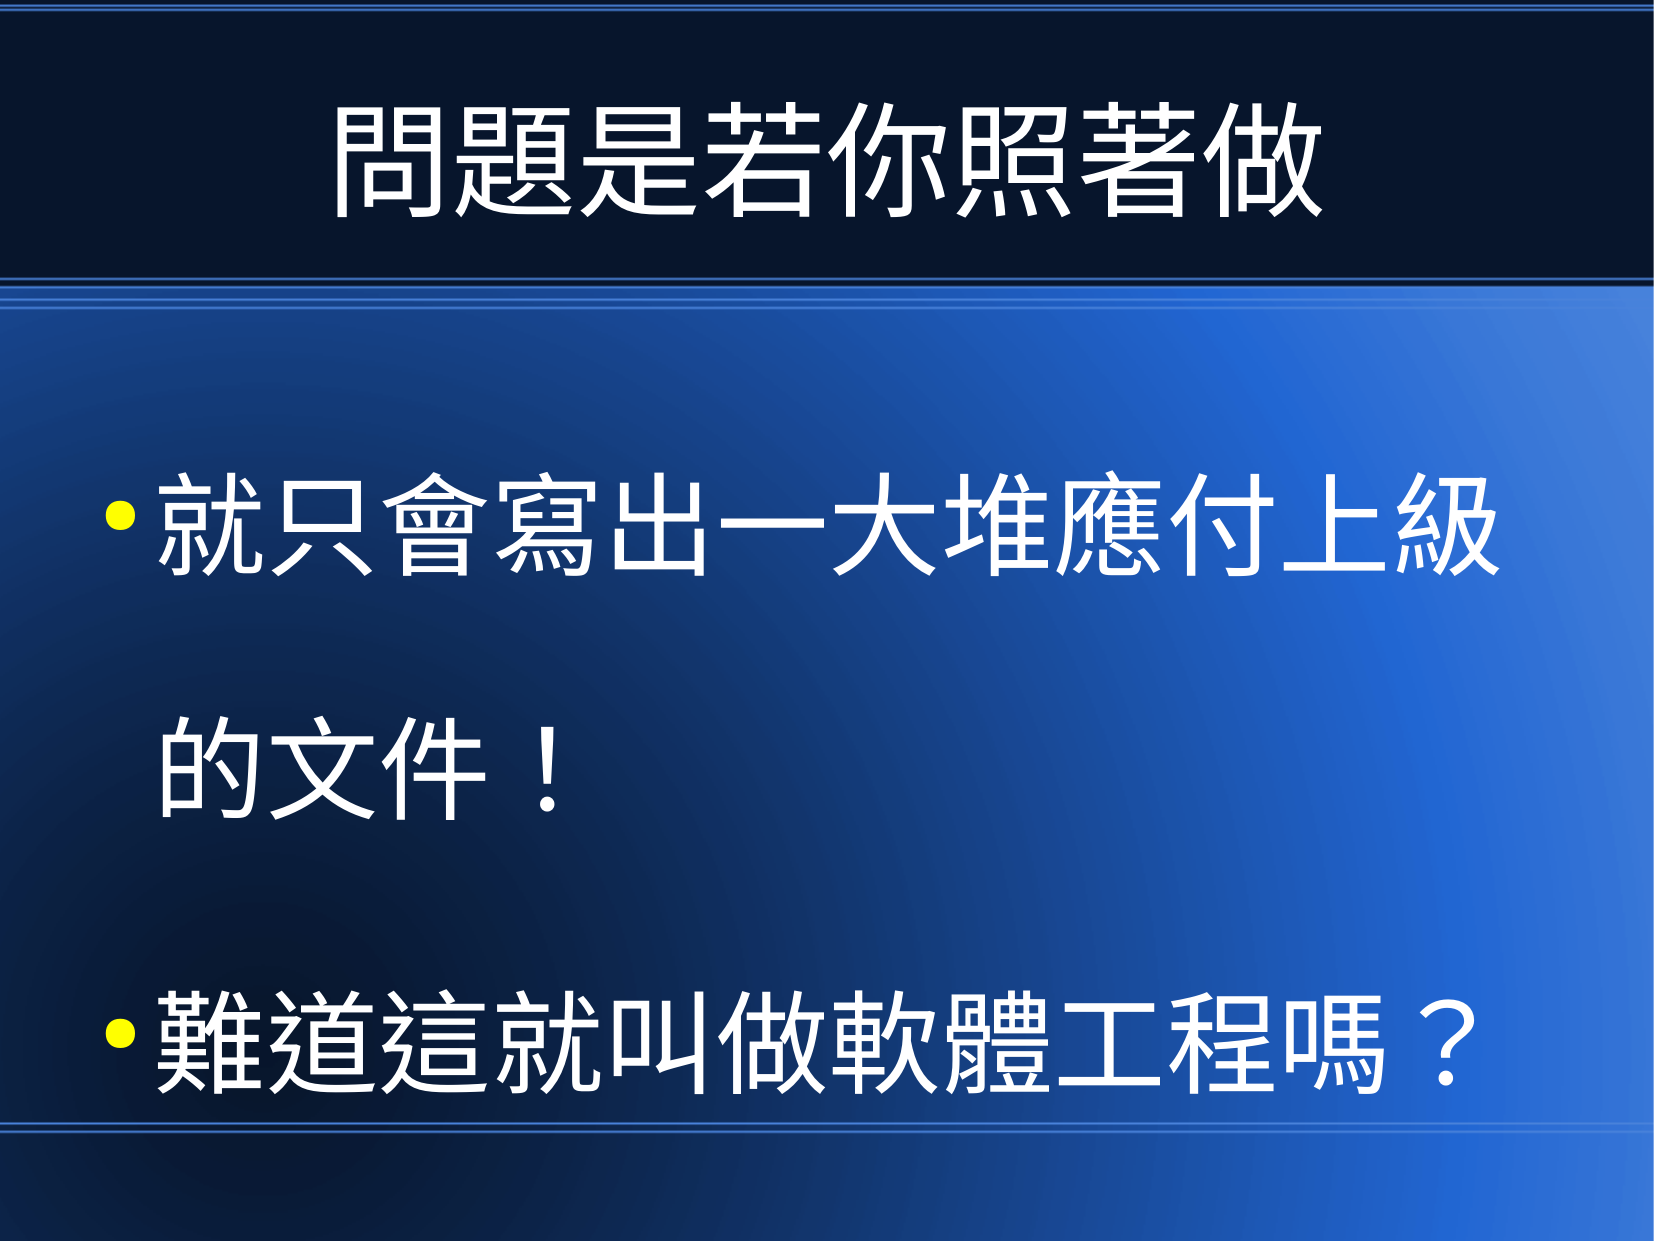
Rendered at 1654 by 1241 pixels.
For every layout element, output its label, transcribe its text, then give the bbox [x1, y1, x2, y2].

title 問題是若你照著做 [82, 49, 1571, 257]
picture [0, 0, 1654, 1241]
list 就只會寫出一大堆應付上級的文件！ 難道這就叫做軟體工程嗎？ [82, 355, 1571, 1241]
